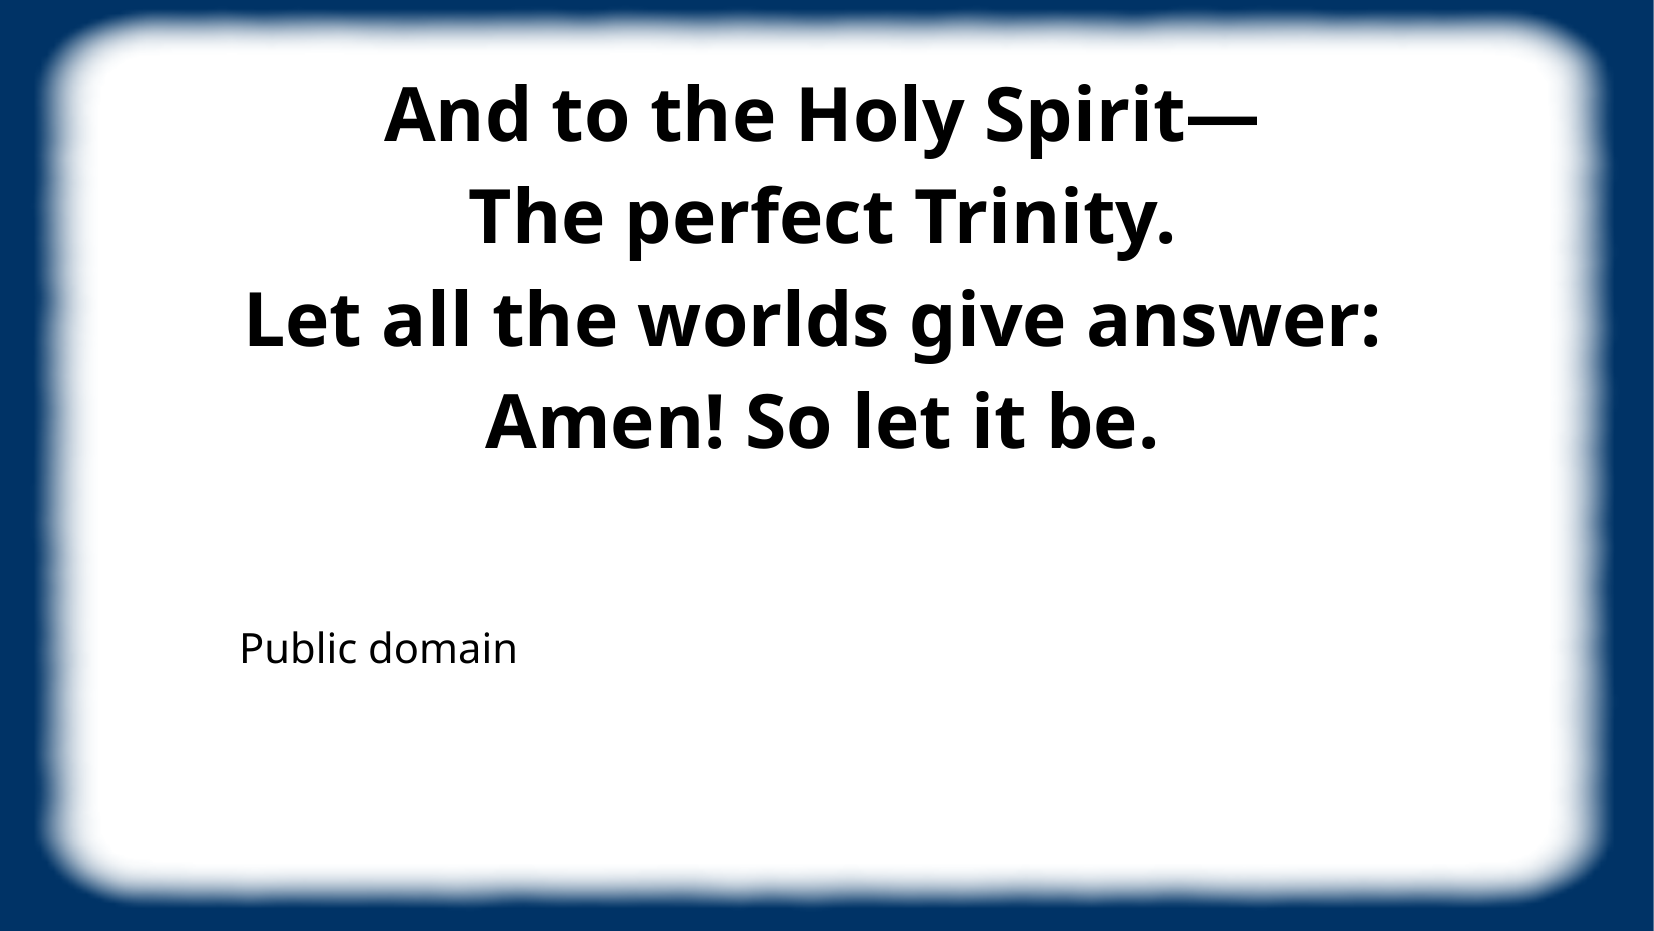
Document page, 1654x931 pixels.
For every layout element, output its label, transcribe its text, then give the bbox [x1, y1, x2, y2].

picture [0, 0, 1654, 931]
text_box And to the Holy Spirit— The perfect Trinity. Let all the worlds give answer: Amen! So let it be. Public domain [95, 54, 1551, 745]
